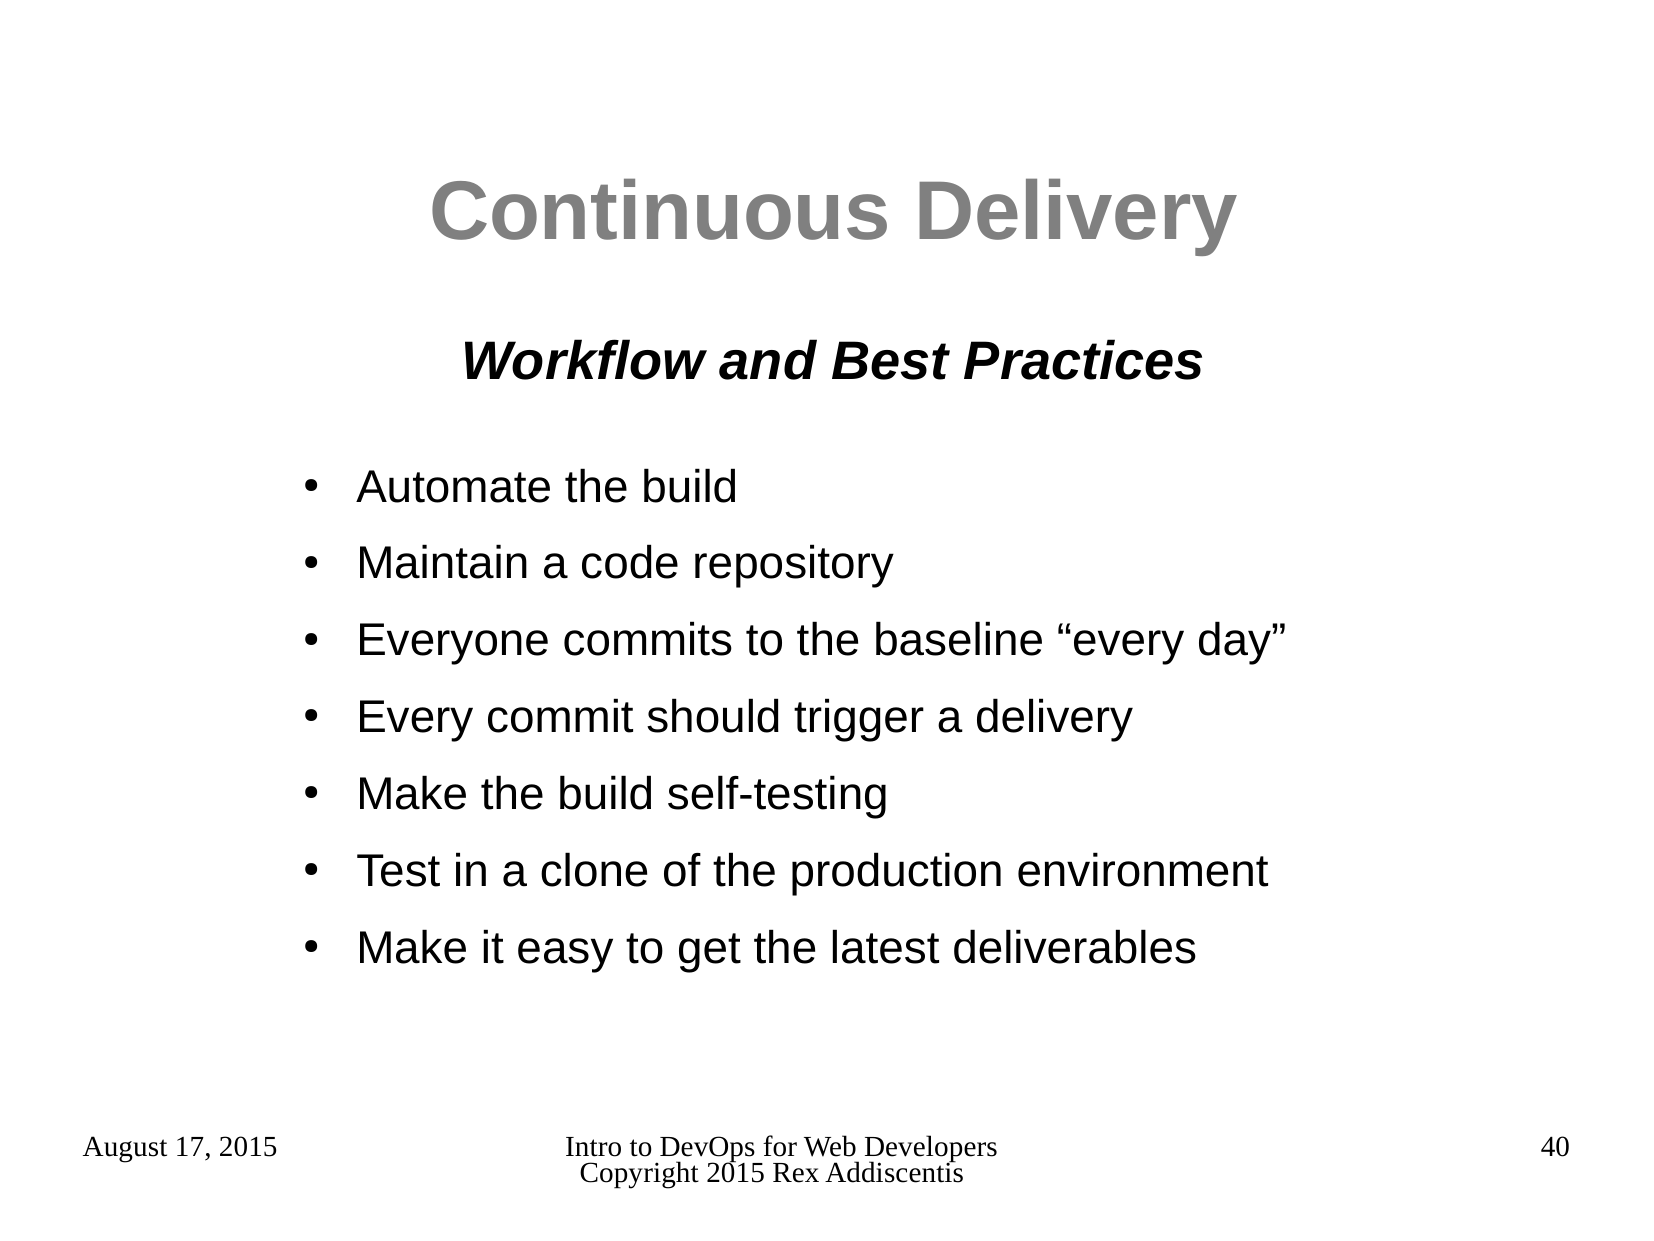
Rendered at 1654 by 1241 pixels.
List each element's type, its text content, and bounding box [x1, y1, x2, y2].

list Continuous Delivery Workflow and Best Practices [90, 150, 1578, 496]
list Automate the build Maintain a code repository Everyone commits to the baseline “every day” Every commit should trigger a delivery Make the build self-testing Test in a clone of the production environment Make it easy to get the latest deliverables [285, 435, 1411, 1096]
